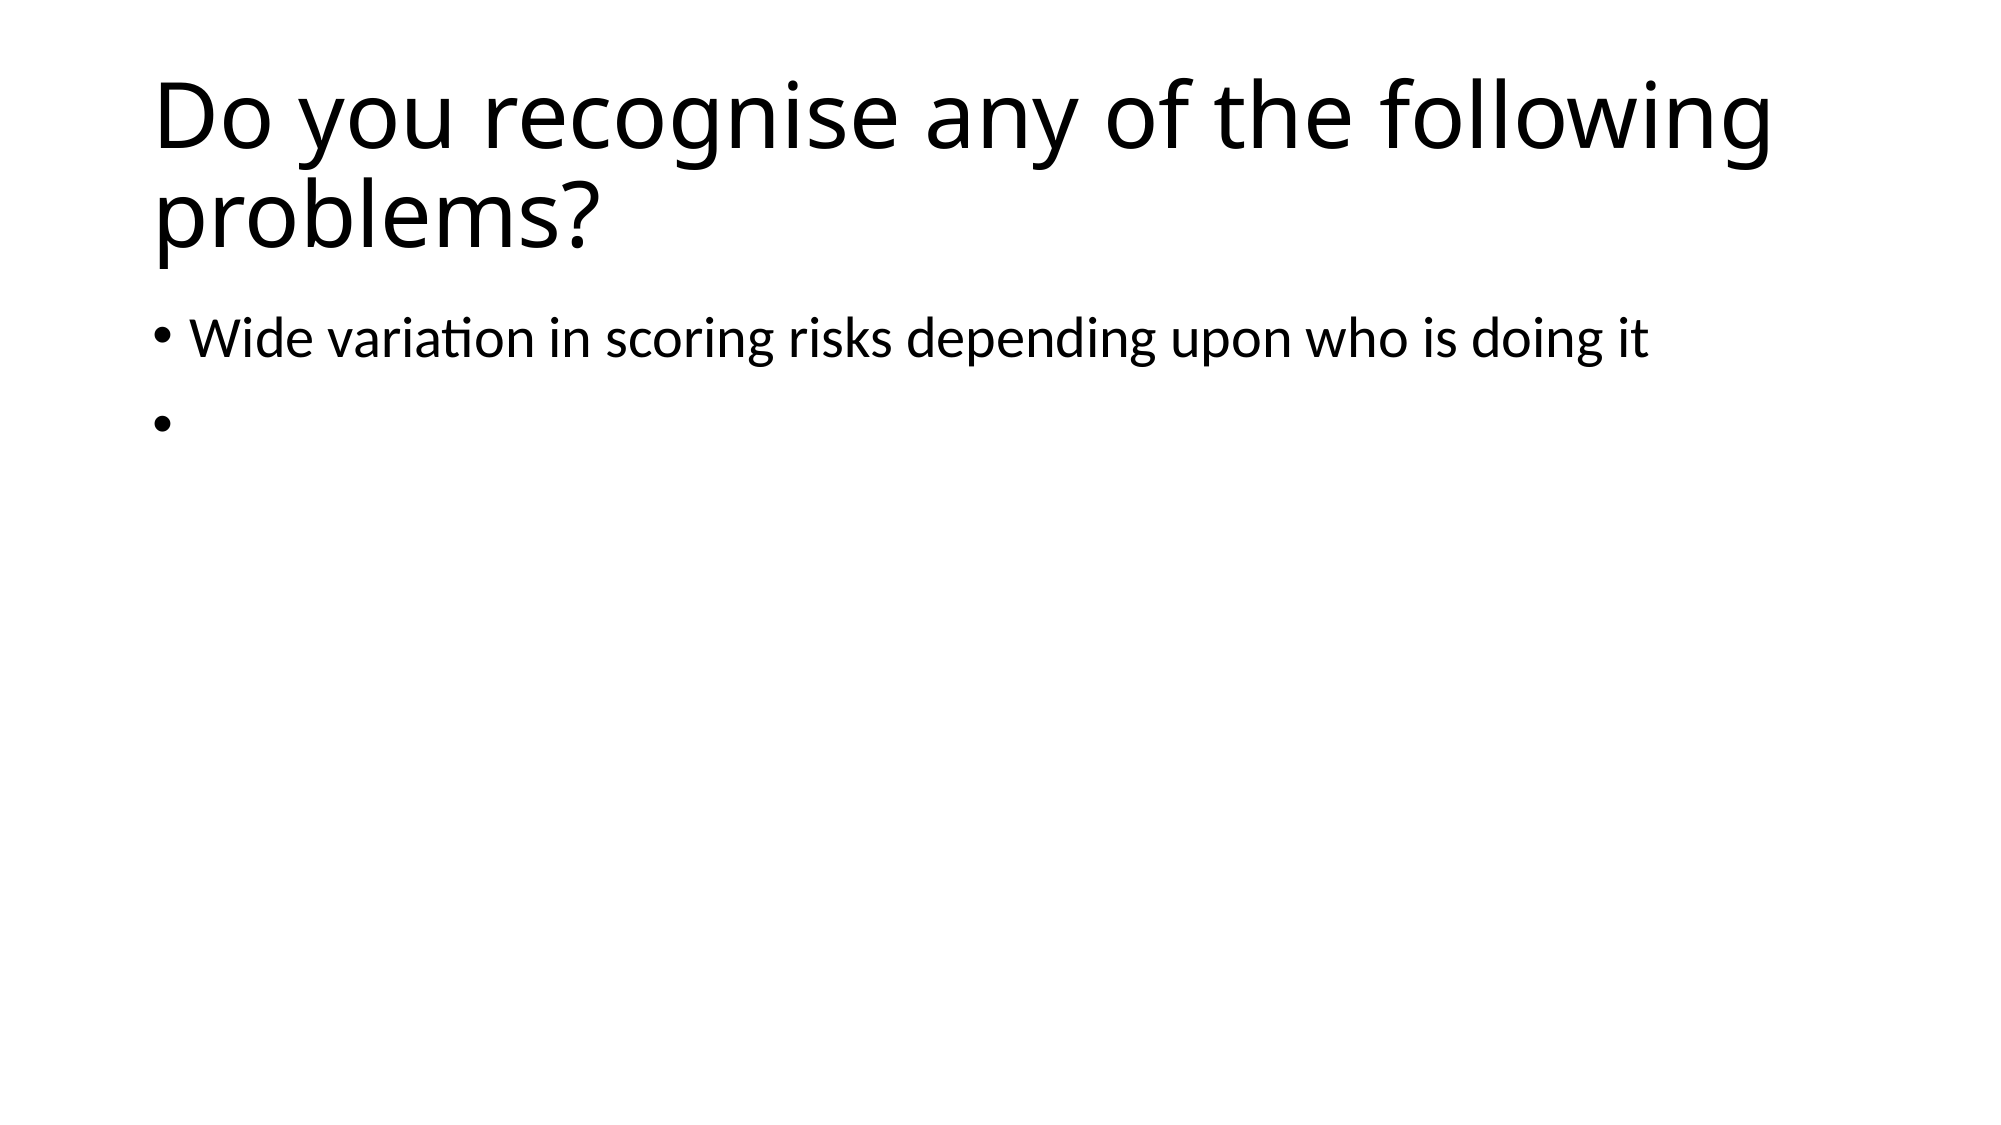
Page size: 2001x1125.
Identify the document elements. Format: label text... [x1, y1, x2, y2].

title Do you recognise any of the following problems? [137, 59, 1863, 278]
list Wide variation in scoring risks depending upon who is doing it [137, 299, 1863, 1014]
